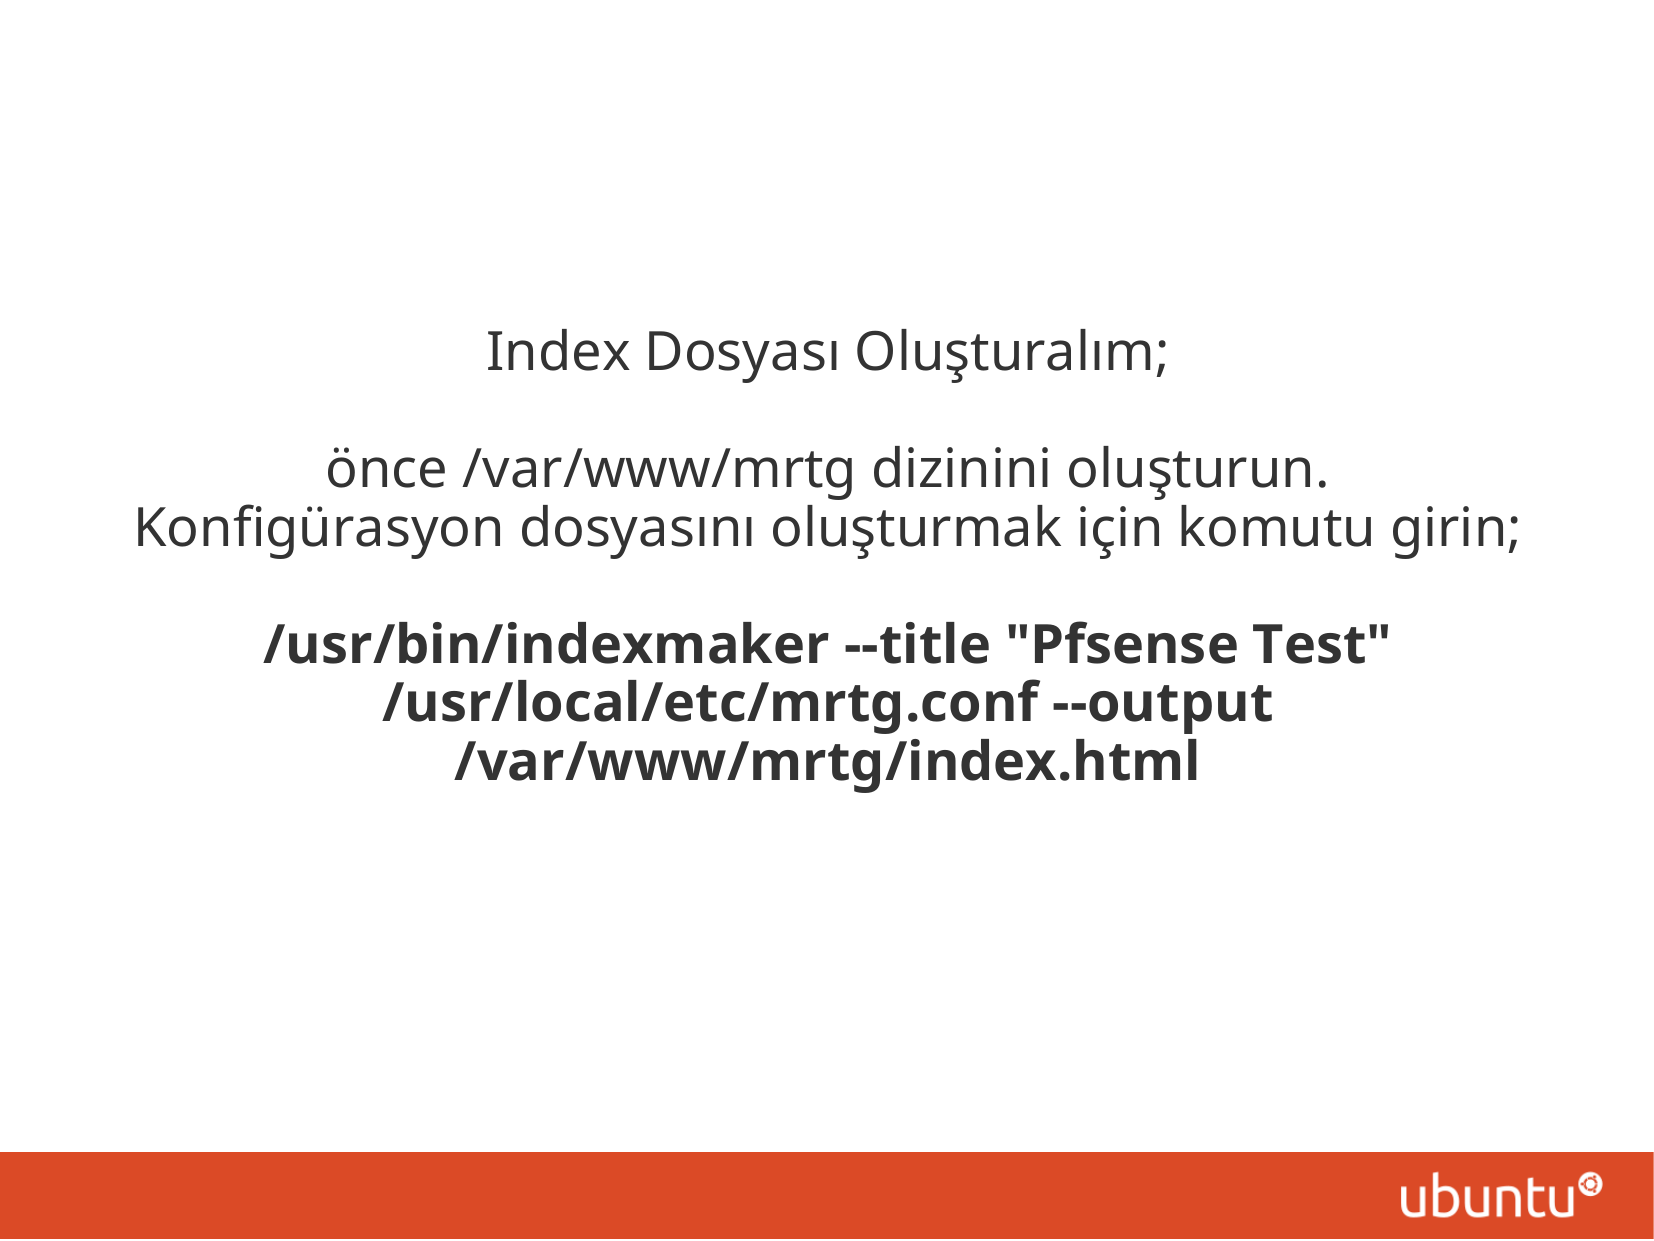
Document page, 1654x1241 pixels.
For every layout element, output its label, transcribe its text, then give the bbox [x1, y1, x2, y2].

title Index Dosyası Oluşturalım; önce /var/www/mrtg dizinini oluşturun. Konfigürasyon dosyasını oluşturmak için komutu girin; /usr/bin/indexmaker --title "Pfsense Test" /usr/local/etc/mrtg.conf --output /var/www/mrtg/index.html [59, 348, 1598, 833]
picture [0, 1152, 1654, 1239]
